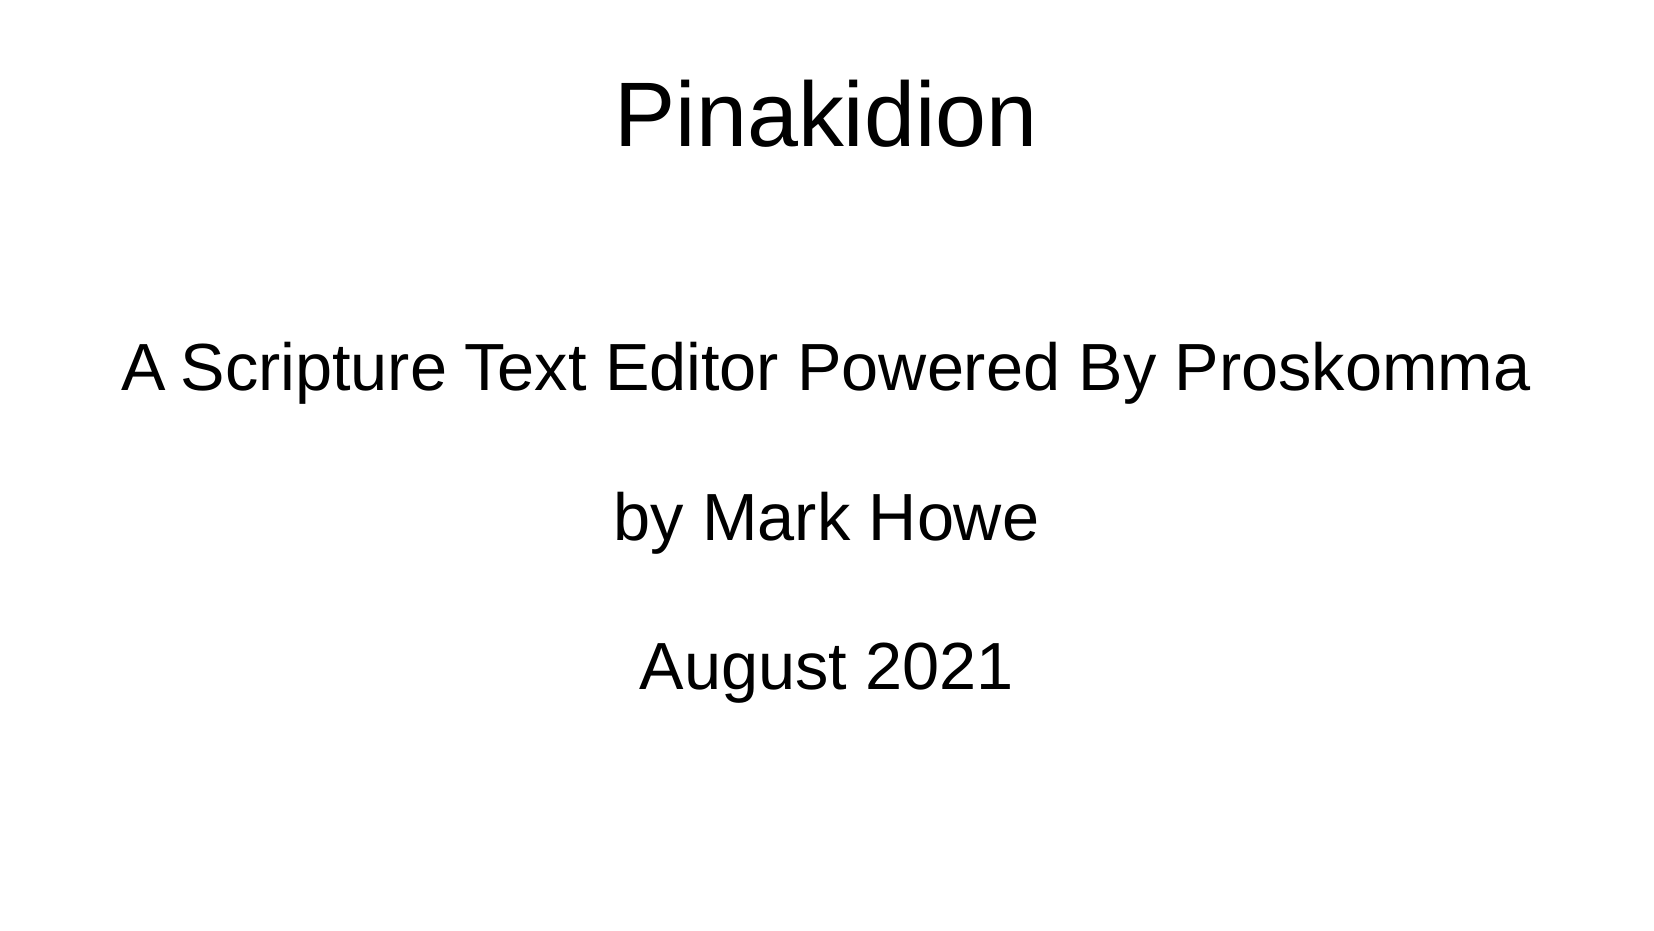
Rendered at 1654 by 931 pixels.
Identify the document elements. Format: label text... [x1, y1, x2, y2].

title Pinakidion [82, 37, 1571, 193]
subtitle A Scripture Text Editor Powered By Proskomma by Mark Howe August 2021 [82, 330, 1571, 704]
